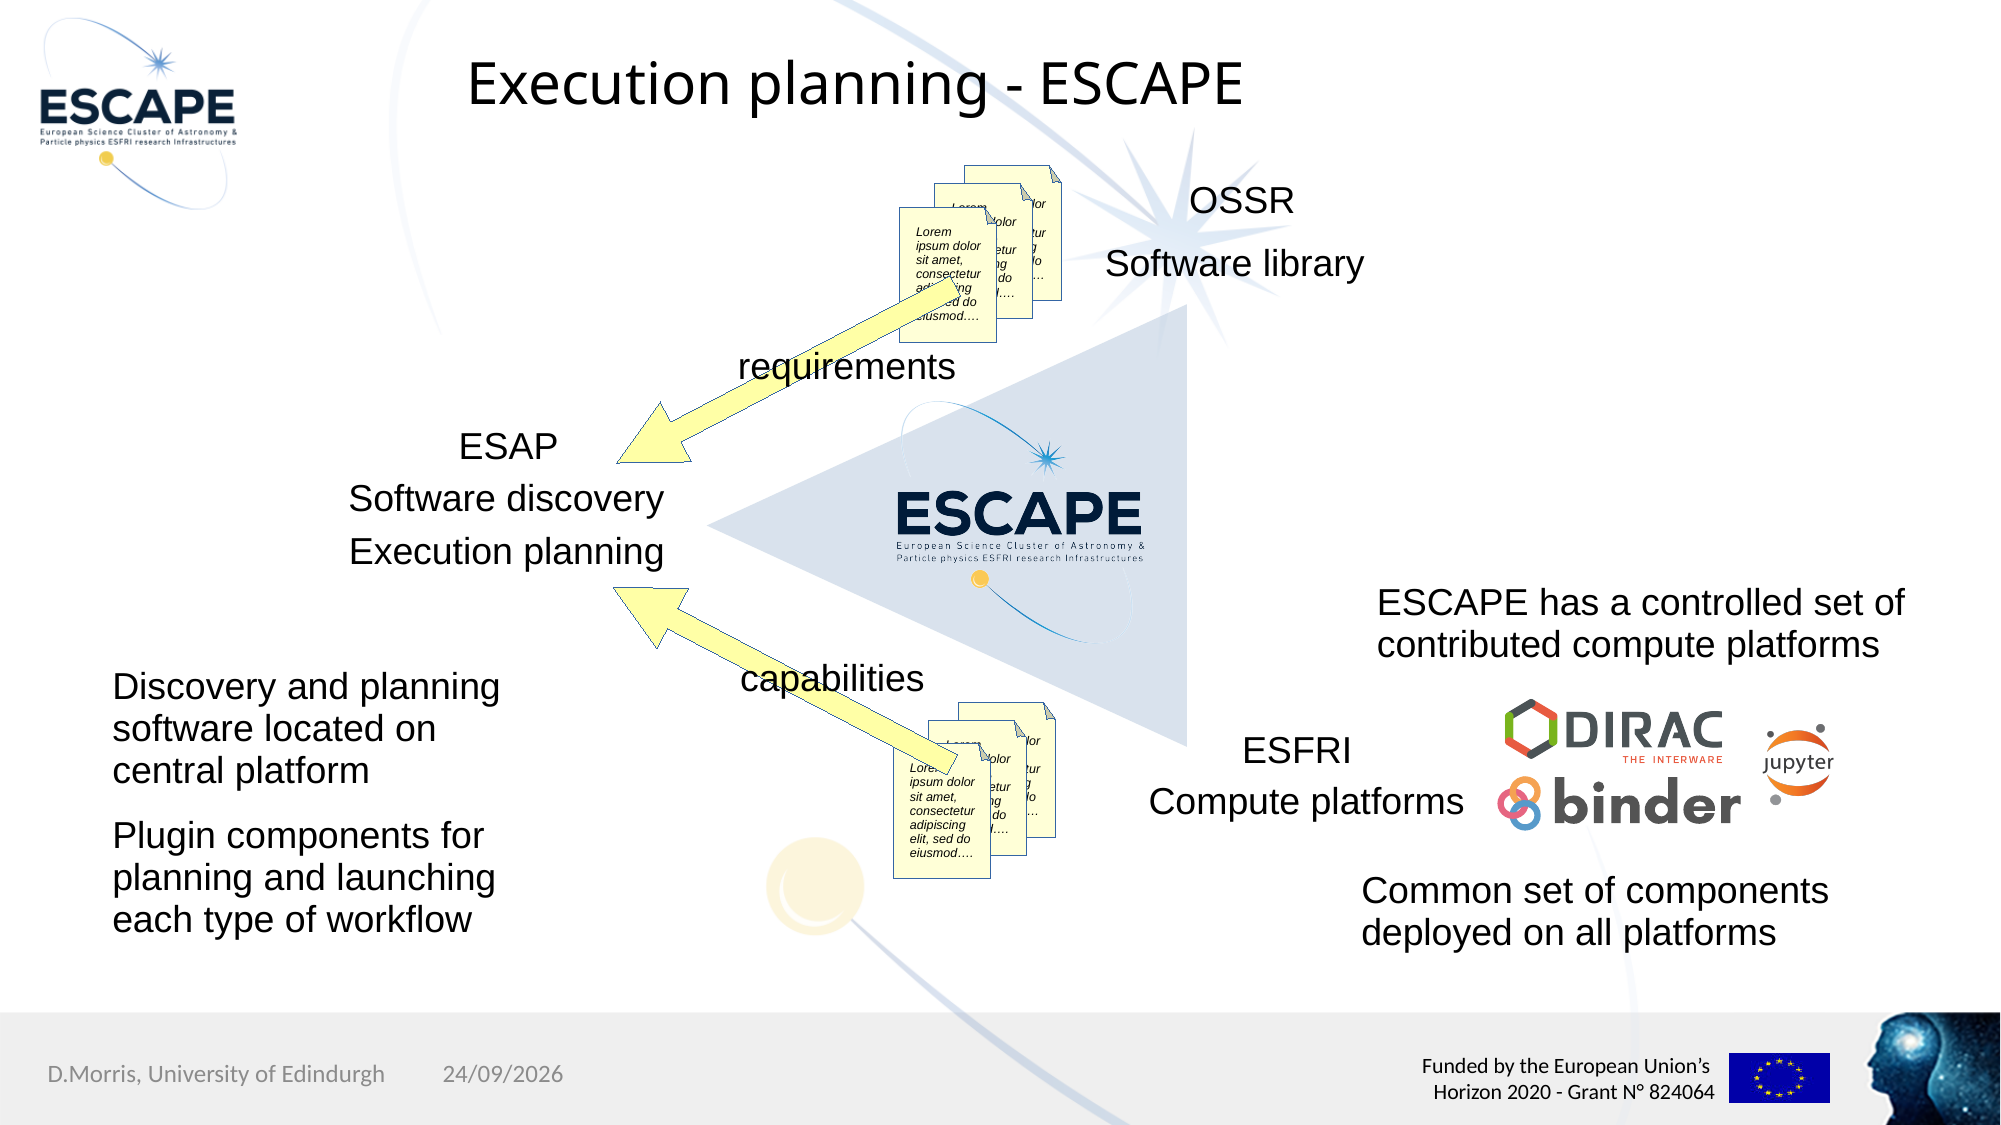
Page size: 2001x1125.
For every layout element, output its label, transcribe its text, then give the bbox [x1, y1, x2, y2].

text_box [613, 587, 756, 659]
footer D.Morris, University of Edindurgh [32, 1042, 414, 1103]
text_box [1029, 827, 1056, 838]
text_box [831, 165, 1057, 343]
text_box [974, 304, 1187, 746]
text_box Lorem ipsum dolor sit amet, consectetur adipiscing elit, sed do eiusmod…. [936, 194, 1035, 308]
text_box OSSR [1169, 172, 1315, 229]
text_box Plugin components for planning and launching each type of workflow [97, 807, 512, 949]
text_box [999, 308, 1033, 319]
text_box [616, 394, 769, 464]
picture [0, 0, 2001, 1125]
text_box ESAP [443, 418, 574, 469]
text_box [993, 844, 1027, 856]
title Execution planning - ESCAPE [450, 11, 1647, 150]
text_box Software library [1089, 235, 1380, 293]
text_box Compute platforms [1133, 772, 1480, 830]
text_box Lorem ipsum dolor sit amet, consectetur adipiscing elit, sed do eiusmod…. [901, 217, 999, 331]
text_box ESCAPE has a controlled set of contributed compute platforms [1362, 574, 1938, 674]
text_box Common set of components deployed on all platforms [1346, 862, 1845, 962]
text_box Discovery and planning software located on central platform [97, 658, 516, 800]
slide_number 19/04/2021 [427, 1042, 684, 1103]
text_box Execution planning [333, 523, 680, 580]
text_box Software discovery [333, 469, 680, 523]
text_box Lorem ipsum dolor sit amet, consectetur adipiscing elit, sed do eiusmod…. [930, 730, 1029, 844]
text_box Lorem ipsum dolor sit amet, consectetur adipiscing elit, sed do eiusmod…. [895, 754, 993, 868]
text_box [1035, 290, 1062, 301]
text_box requirements [723, 338, 972, 396]
text_box ESFRI [1183, 722, 1412, 772]
text_box capabilities [725, 649, 940, 707]
text_box Lorem ipsum dolor sit amet, consectetur adipiscing elit, sed do eiusmod…. [966, 176, 1064, 290]
text_box [817, 702, 1051, 879]
text_box Lorem ipsum dolor sit amet, consectetur adipiscing elit, sed do eiusmod…. [960, 712, 1058, 827]
text_box [706, 439, 894, 612]
